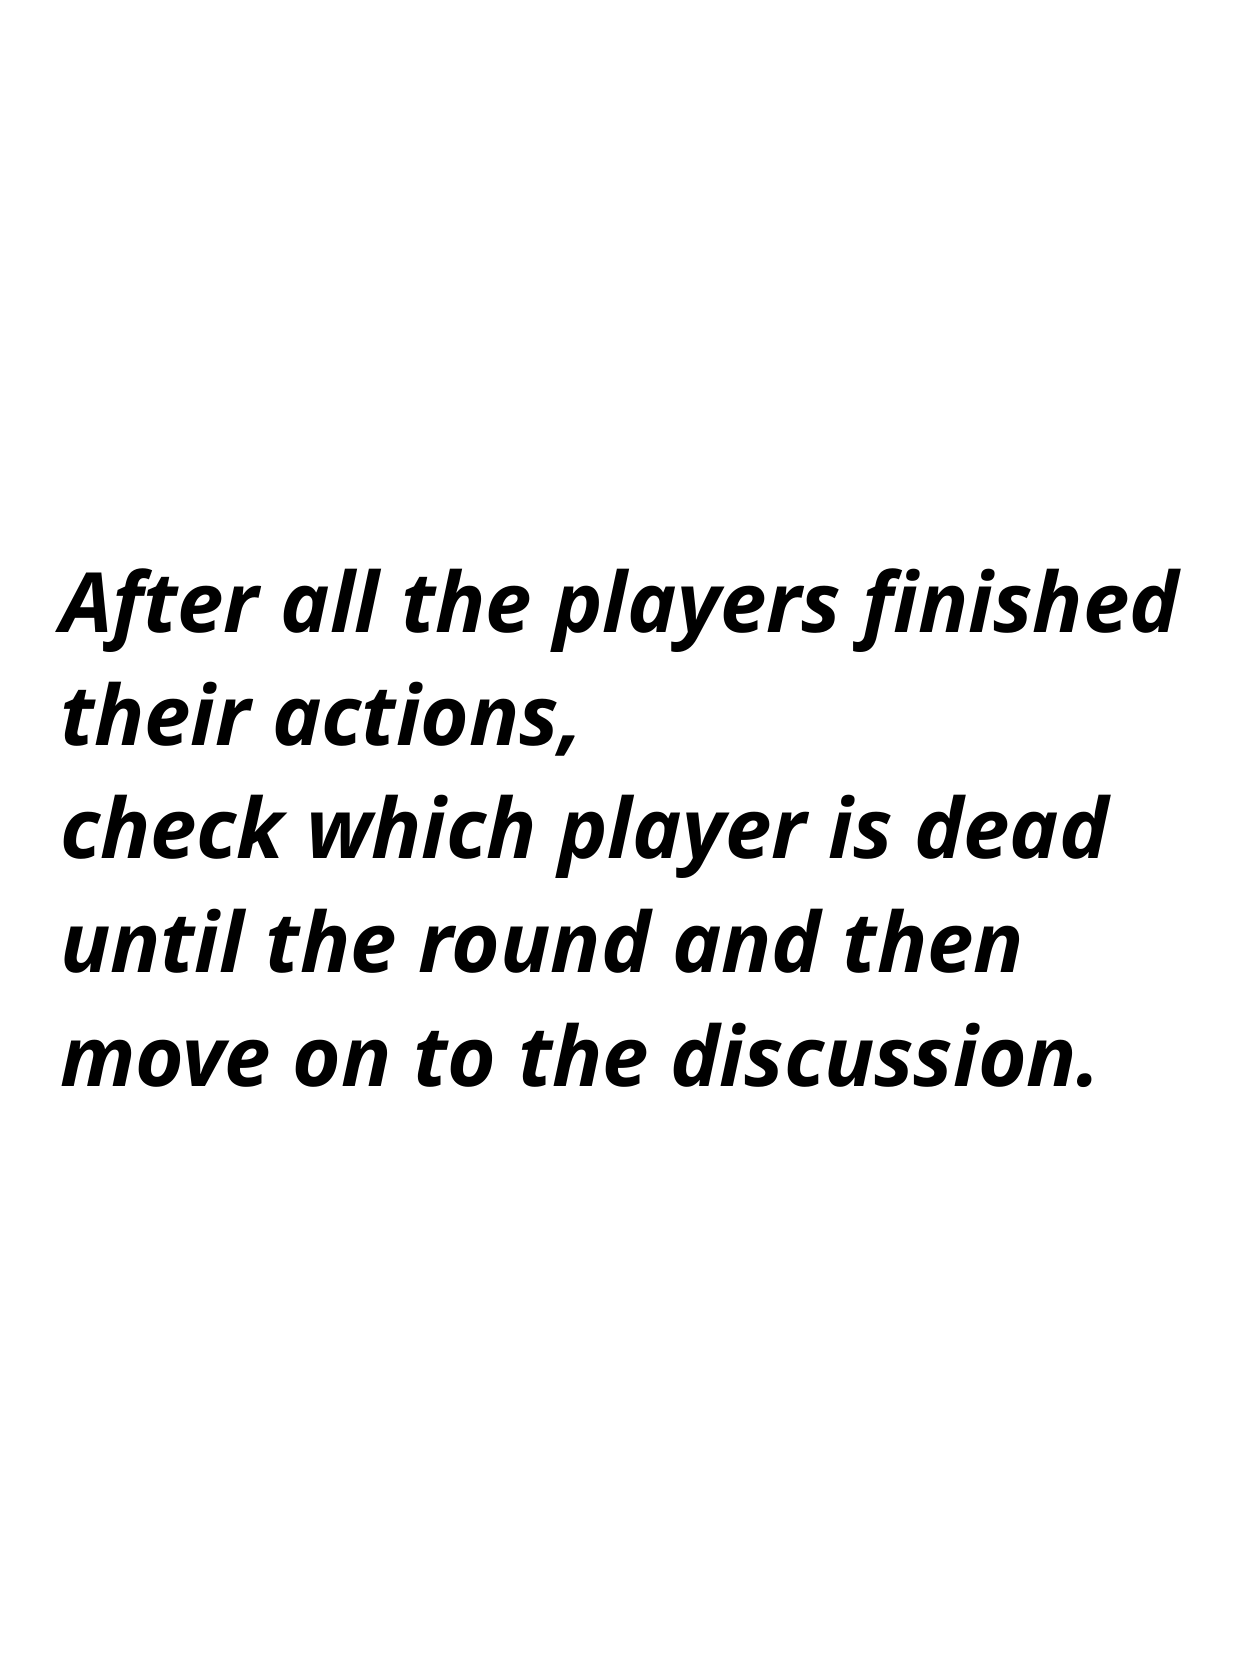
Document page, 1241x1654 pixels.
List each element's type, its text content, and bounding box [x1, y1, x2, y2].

text_box After all the players finished their actions, check which player is dead until the round and then move on to the discussion. [163, 548, 1077, 1106]
